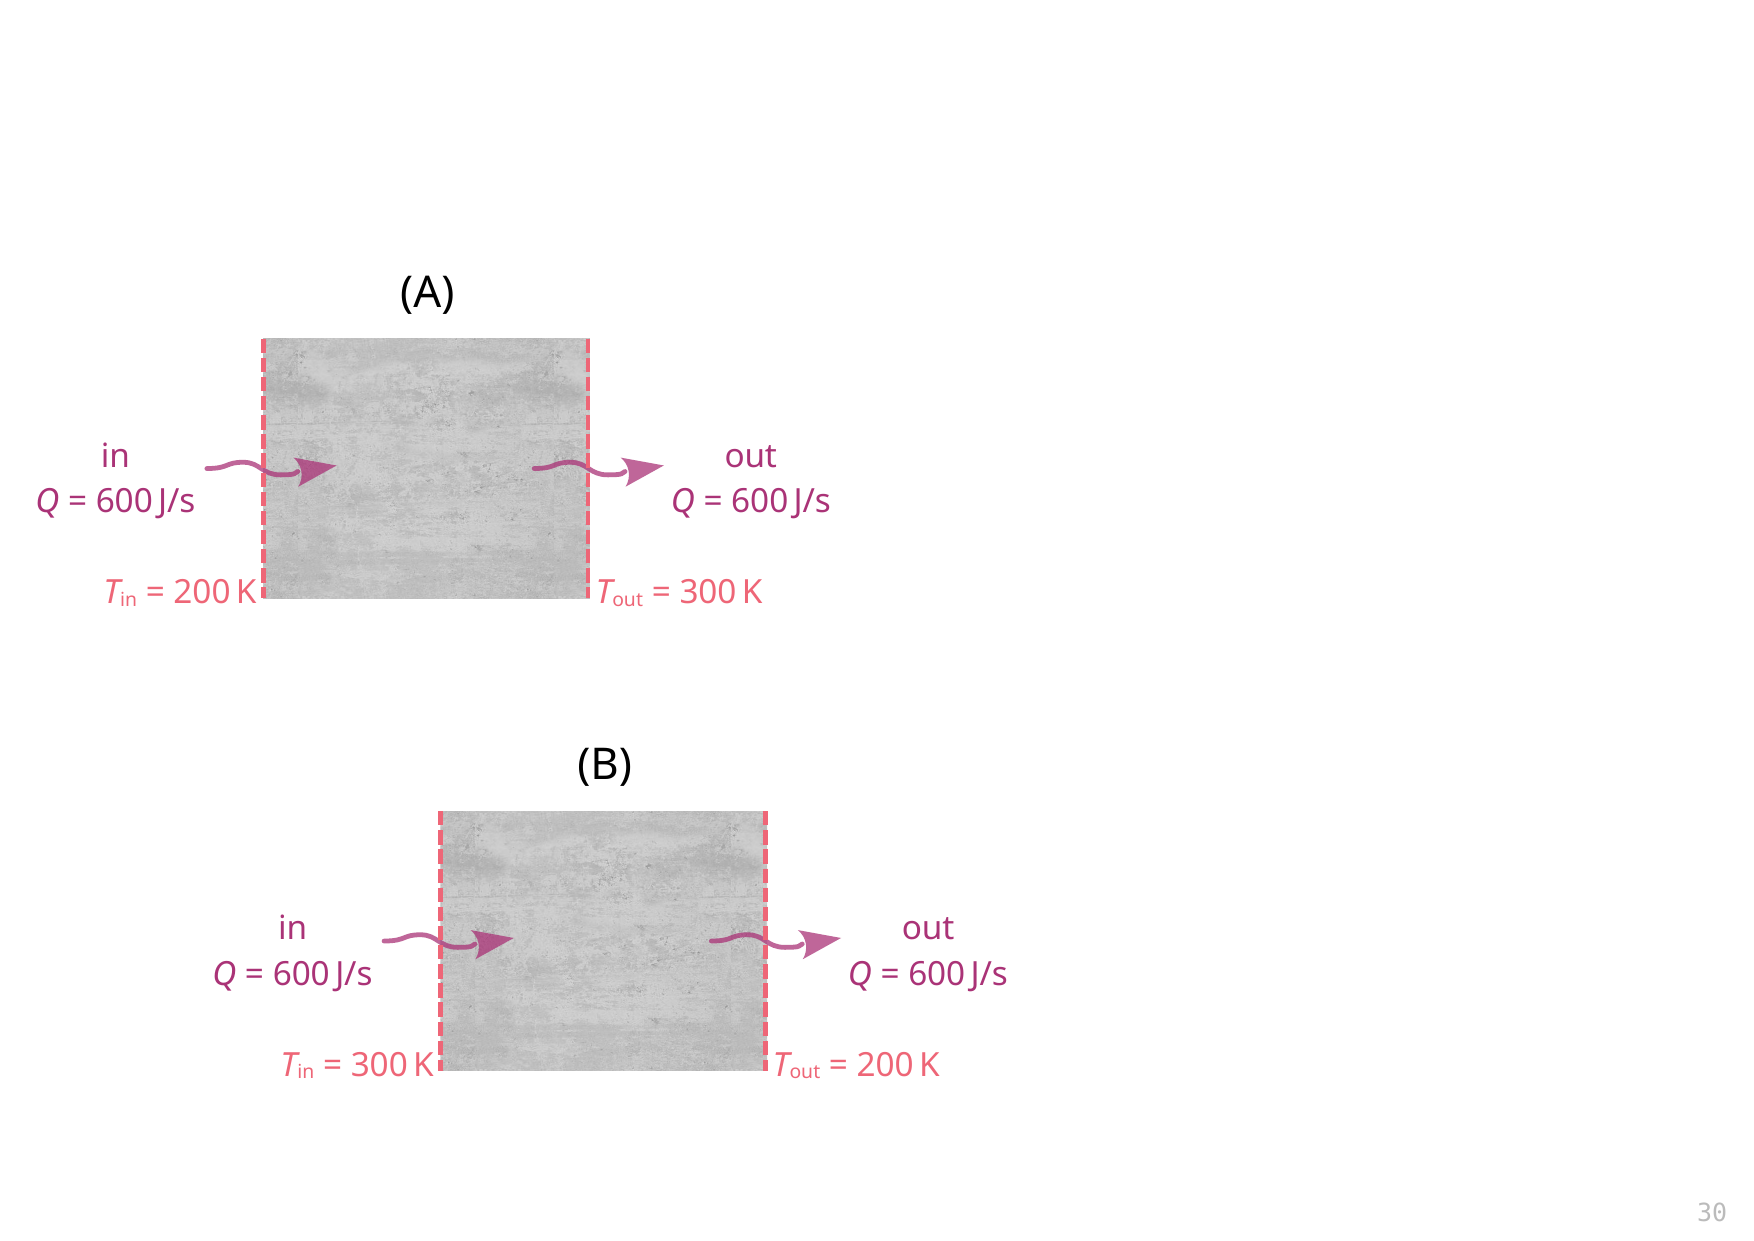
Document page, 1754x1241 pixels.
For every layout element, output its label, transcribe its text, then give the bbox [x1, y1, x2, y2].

text_box [440, 811, 768, 1071]
text_box Tout = 300 K [582, 560, 776, 613]
text_box (B) [561, 725, 649, 797]
text_box in Q = 600 J/s [20, 424, 213, 513]
text_box (A) [381, 252, 474, 324]
text_box Tout = 200 K [759, 1033, 954, 1085]
text_box [263, 338, 590, 599]
text_box in Q = 600 J/s [197, 897, 390, 986]
text_box Tin = 200 K [88, 560, 272, 613]
text_box out Q = 600 J/s [833, 897, 1026, 986]
text_box out Q = 600 J/s [655, 424, 848, 513]
text_box Tin = 300 K [266, 1033, 449, 1085]
